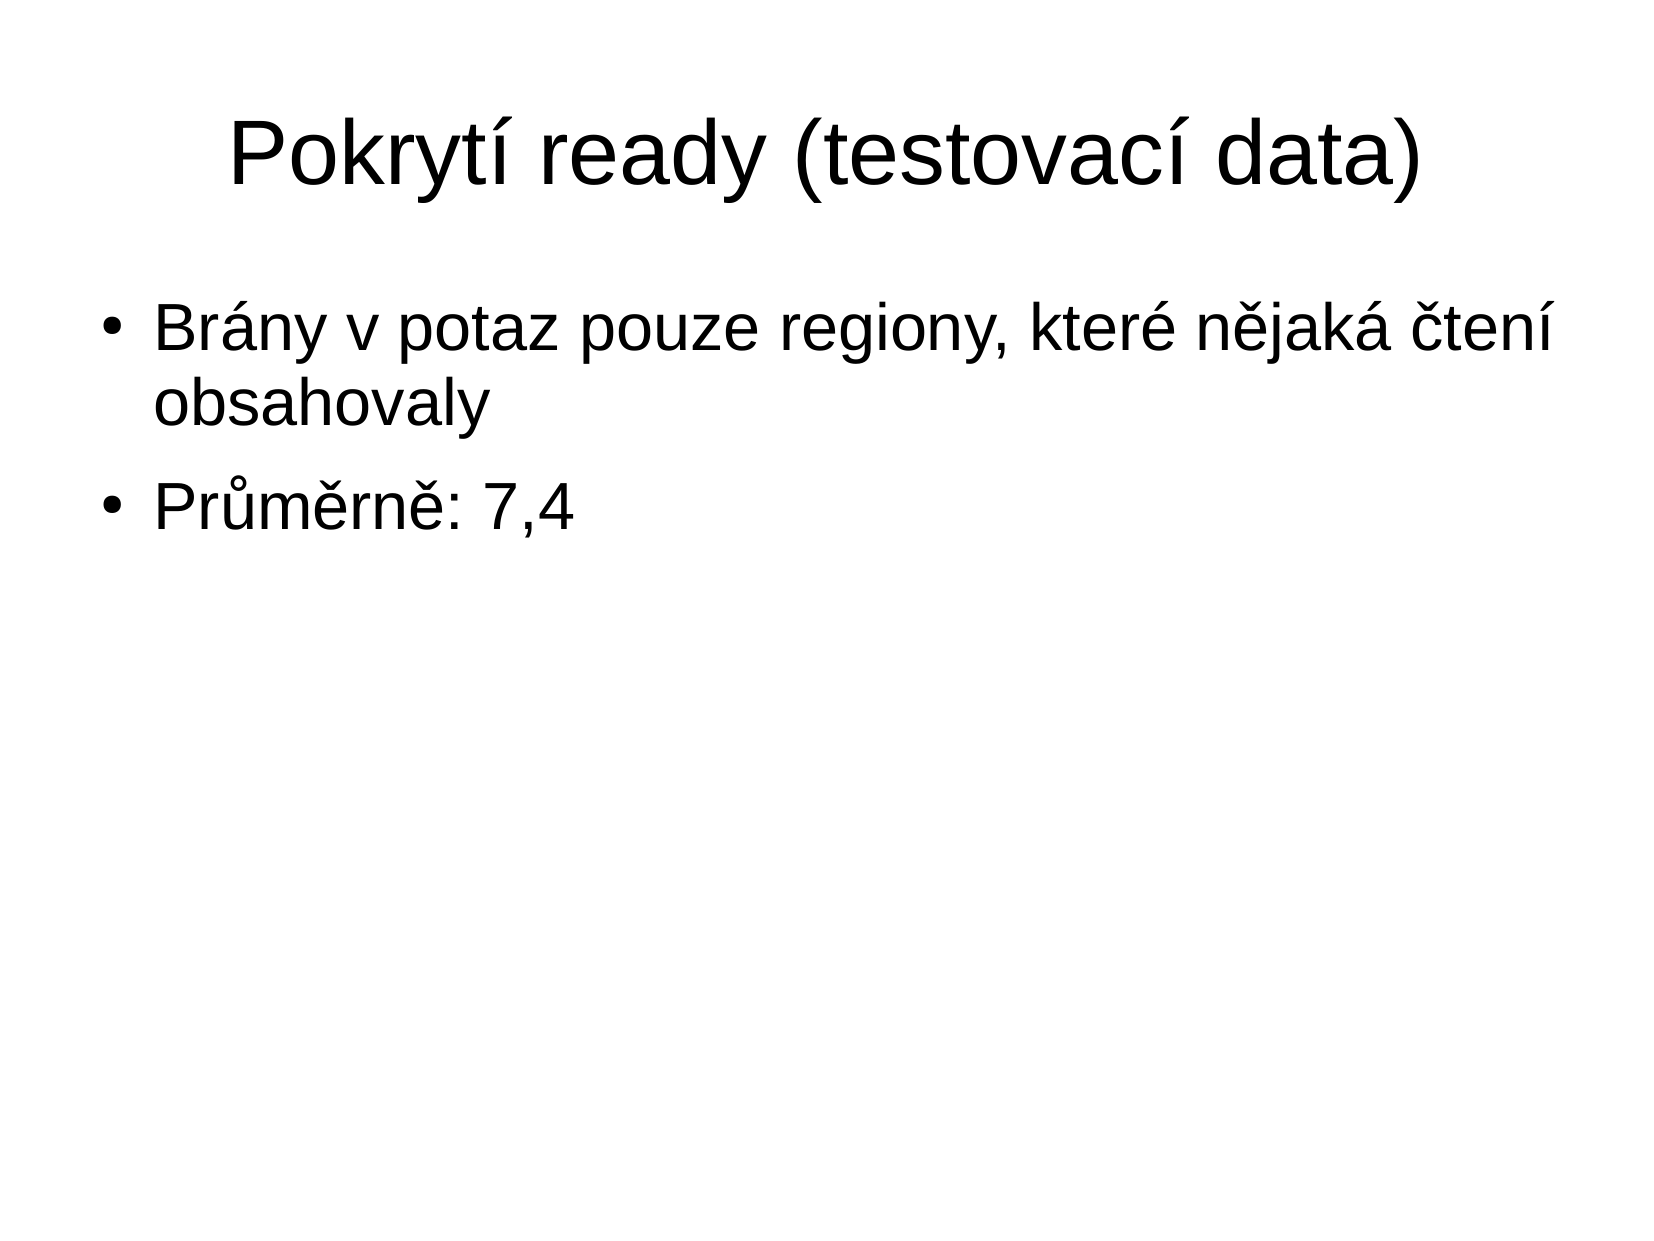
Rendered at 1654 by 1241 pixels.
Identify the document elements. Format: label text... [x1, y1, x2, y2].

list Brány v potaz pouze regiony, které nějaká čtení obsahovaly Průměrně: 7,4 [82, 290, 1571, 1010]
title Pokrytí ready (testovací data) [82, 49, 1571, 257]
